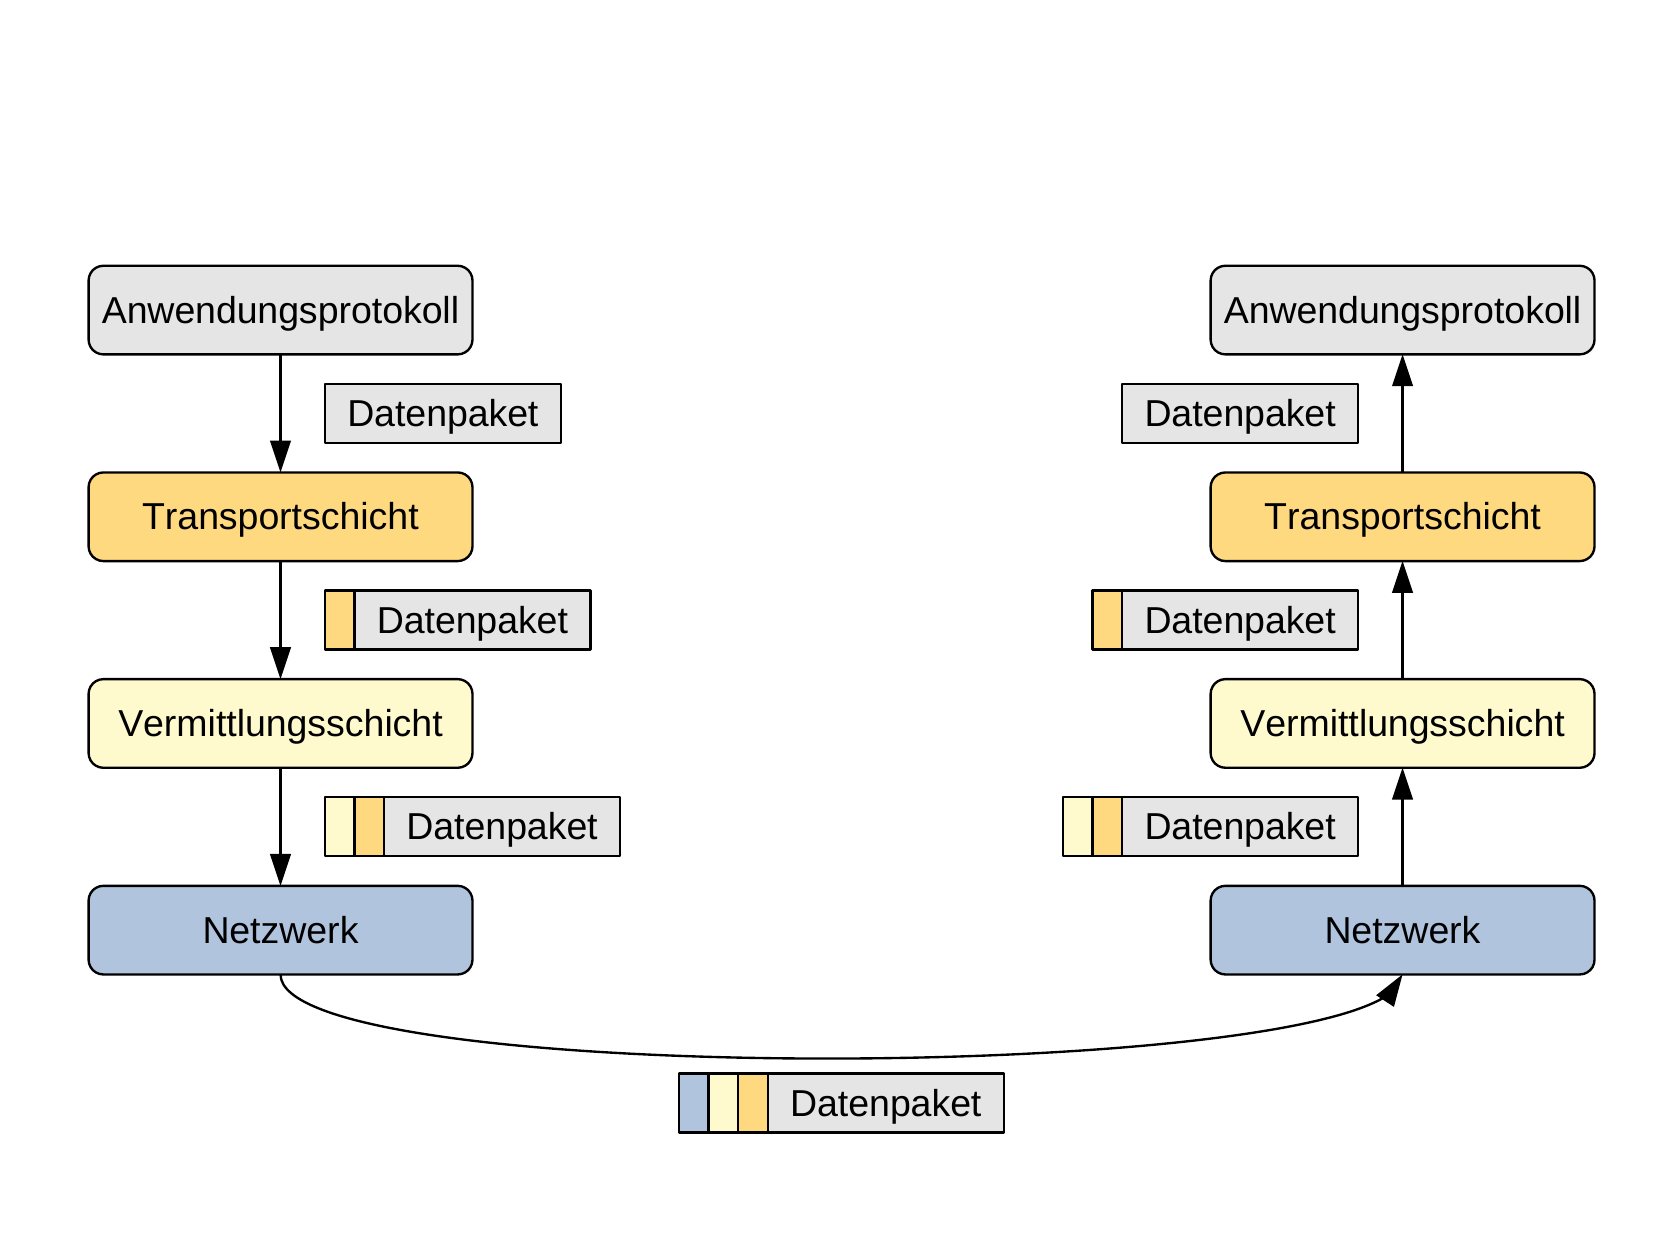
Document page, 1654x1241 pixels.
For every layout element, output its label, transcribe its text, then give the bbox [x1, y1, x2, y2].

text_box [324, 797, 384, 857]
text_box Vermittlungsschicht [1210, 679, 1595, 768]
text_box Anwendungsprotokoll [88, 265, 473, 355]
text_box Datenpaket [324, 383, 562, 443]
text_box [679, 1073, 768, 1133]
text_box Datenpaket [1122, 383, 1359, 443]
text_box Datenpaket [355, 590, 591, 650]
text_box [1092, 590, 1123, 650]
text_box [1062, 797, 1123, 857]
text_box Datenpaket [768, 1073, 1004, 1133]
text_box Datenpaket [1123, 590, 1359, 650]
text_box [324, 590, 355, 650]
text_box Netzwerk [88, 885, 473, 975]
text_box Anwendungsprotokoll [1210, 265, 1595, 355]
text_box Transportschicht [1210, 472, 1595, 562]
text_box Datenpaket [384, 797, 621, 857]
text_box Vermittlungsschicht [88, 679, 473, 768]
text_box Netzwerk [1210, 885, 1595, 975]
text_box Datenpaket [1123, 797, 1359, 857]
text_box Transportschicht [88, 472, 473, 562]
